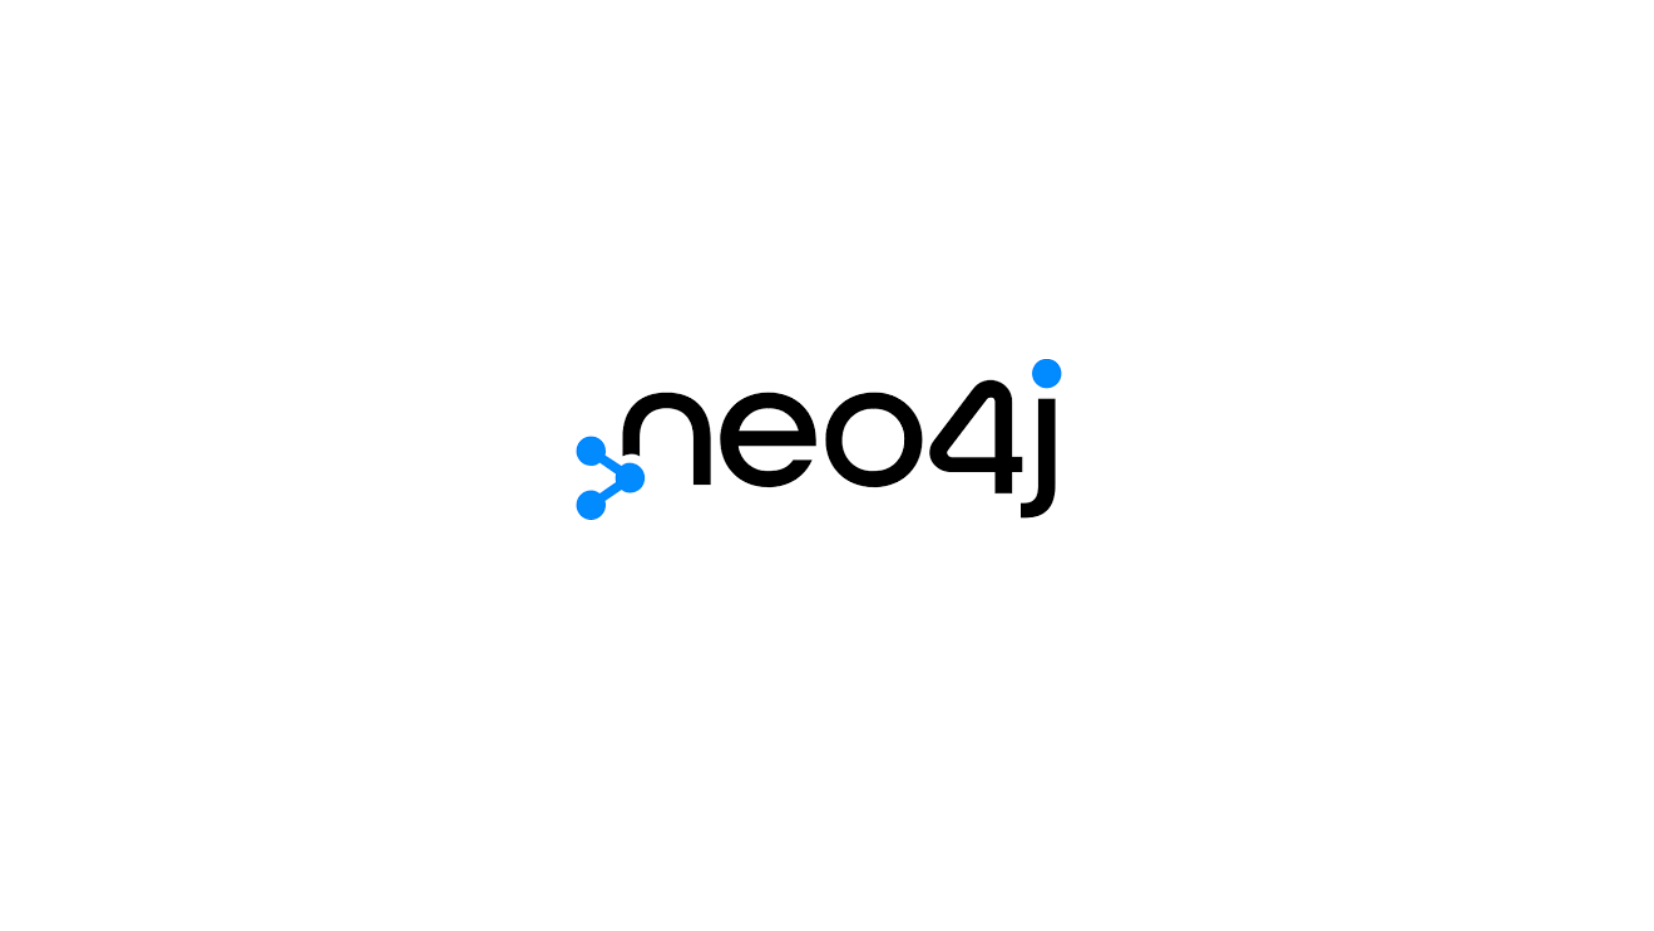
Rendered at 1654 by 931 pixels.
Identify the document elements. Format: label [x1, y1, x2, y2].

picture [572, 359, 1066, 520]
subtitle [82, 60, 1571, 826]
